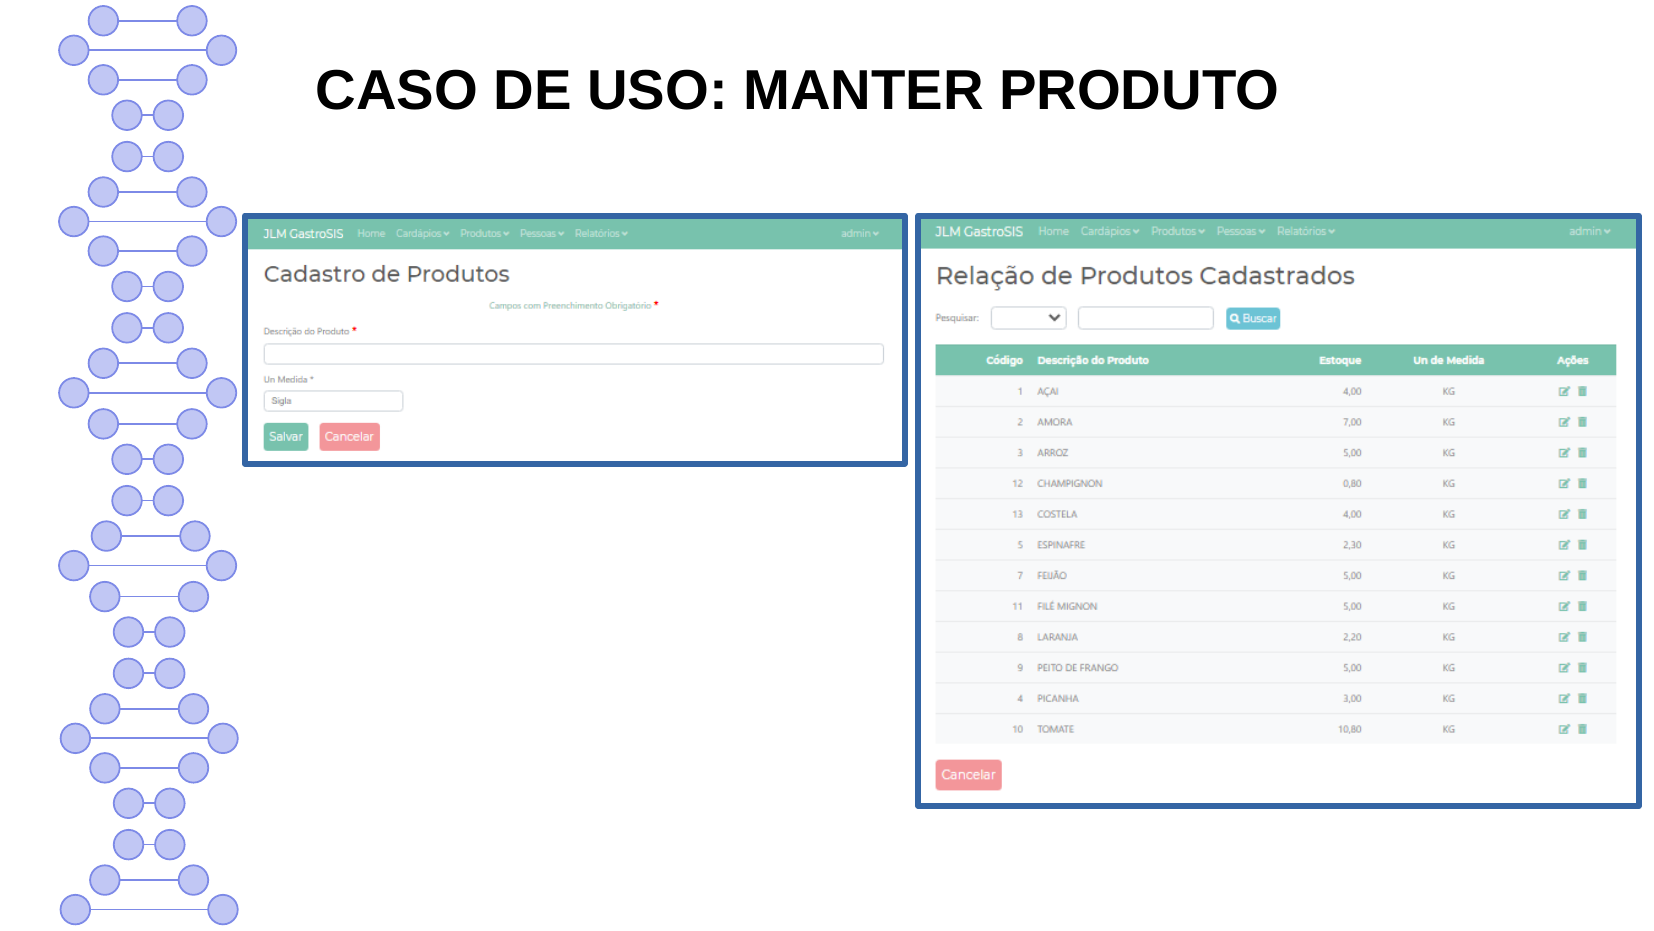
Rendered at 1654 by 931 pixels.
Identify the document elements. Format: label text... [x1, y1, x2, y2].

picture [247, 218, 902, 461]
title Caso de Uso: manter produto [88, 38, 1506, 142]
picture [921, 218, 1636, 804]
